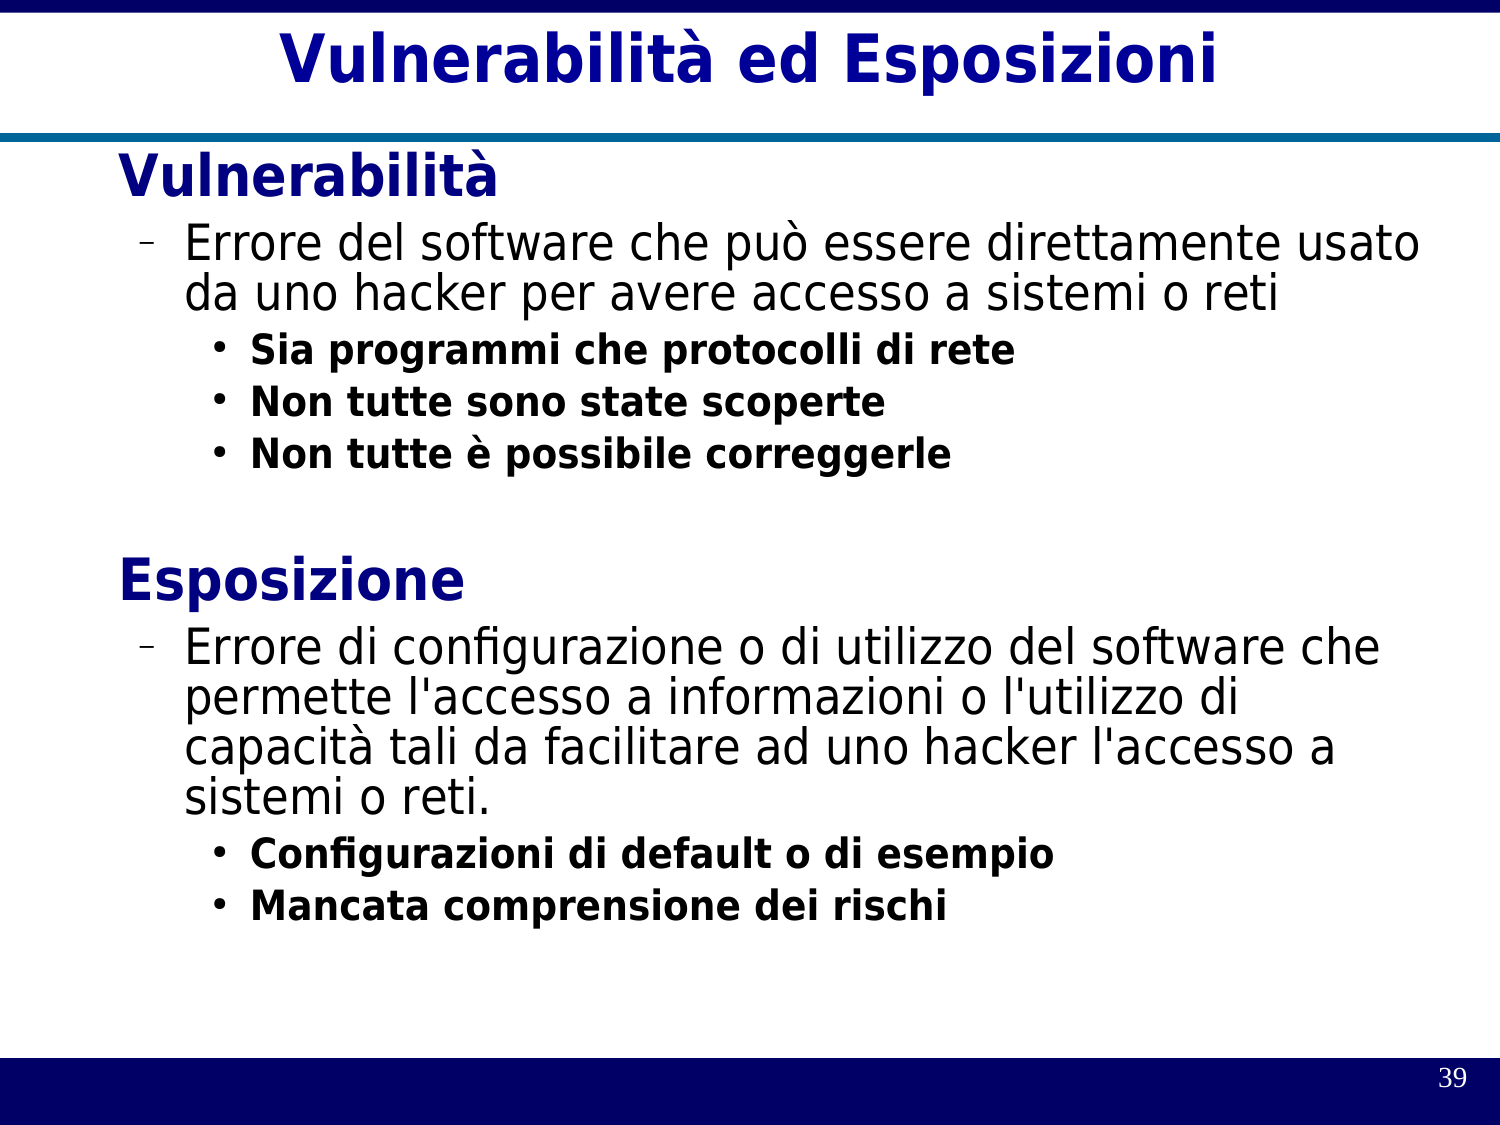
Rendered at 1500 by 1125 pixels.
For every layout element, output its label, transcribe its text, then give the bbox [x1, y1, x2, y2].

list Vulnerabilità Errore del software che può essere direttamente usato da uno hacker per avere accesso a sistemi o reti Sia programmi che protocolli di rete Non tutte sono state scoperte Non tutte è possibile correggerle Esposizione Errore di configurazione o di utilizzo del software che permette l'accesso a informazioni o l'utilizzo di capacità tali da facilitare ad uno hacker l'accesso a sistemi o reti. Configurazioni di default o di esempio Mancata comprensione dei rischi [62, 149, 1438, 1002]
title Vulnerabilità ed Esposizioni [62, 0, 1438, 126]
